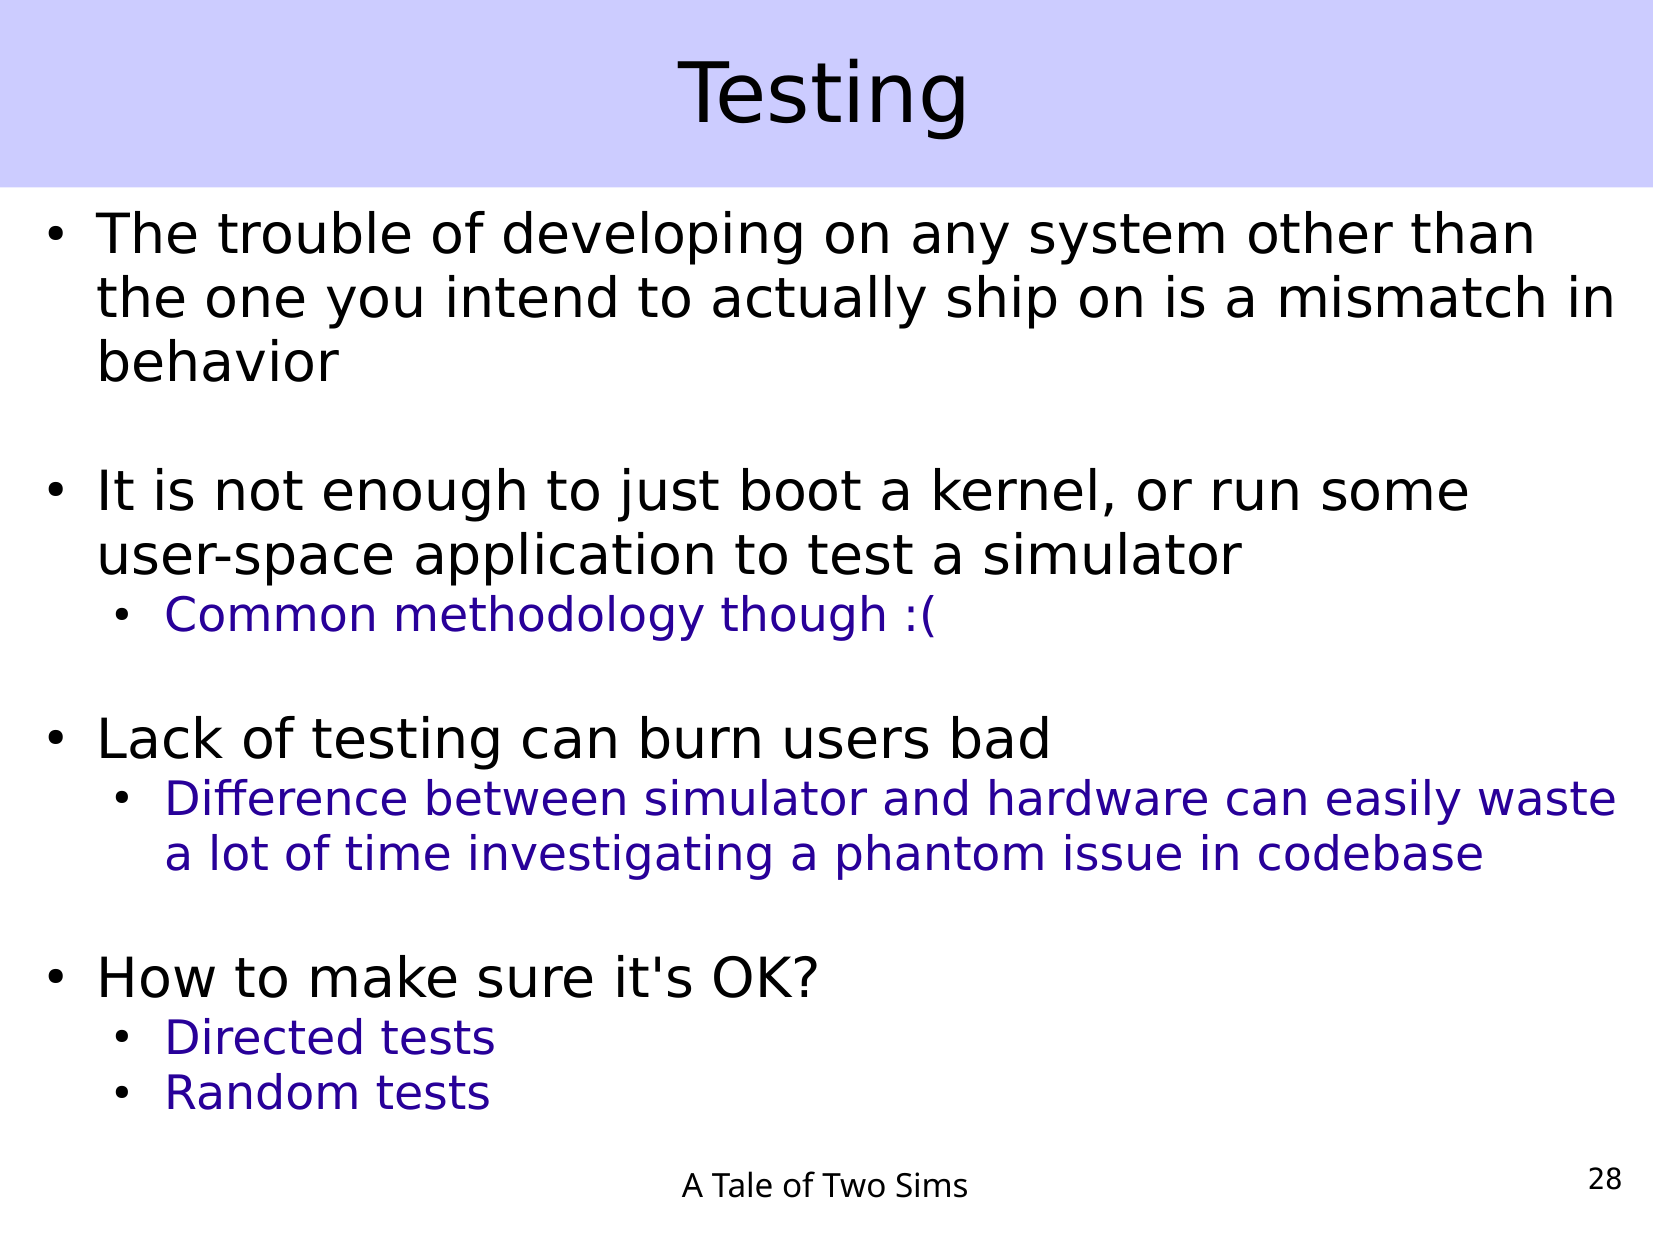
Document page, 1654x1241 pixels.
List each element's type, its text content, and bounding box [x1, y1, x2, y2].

list The trouble of developing on any system other than the one you intend to actually ship on is a mismatch in behavior It is not enough to just boot a kernel, or run some user-space application to test a simulator Common methodology though :( Lack of testing can burn users bad Difference between simulator and hardware can easily waste a lot of time investigating a phantom issue in codebase How to make sure it's OK? Directed tests Random tests [29, 201, 1620, 1151]
title Testing [0, 0, 1651, 188]
